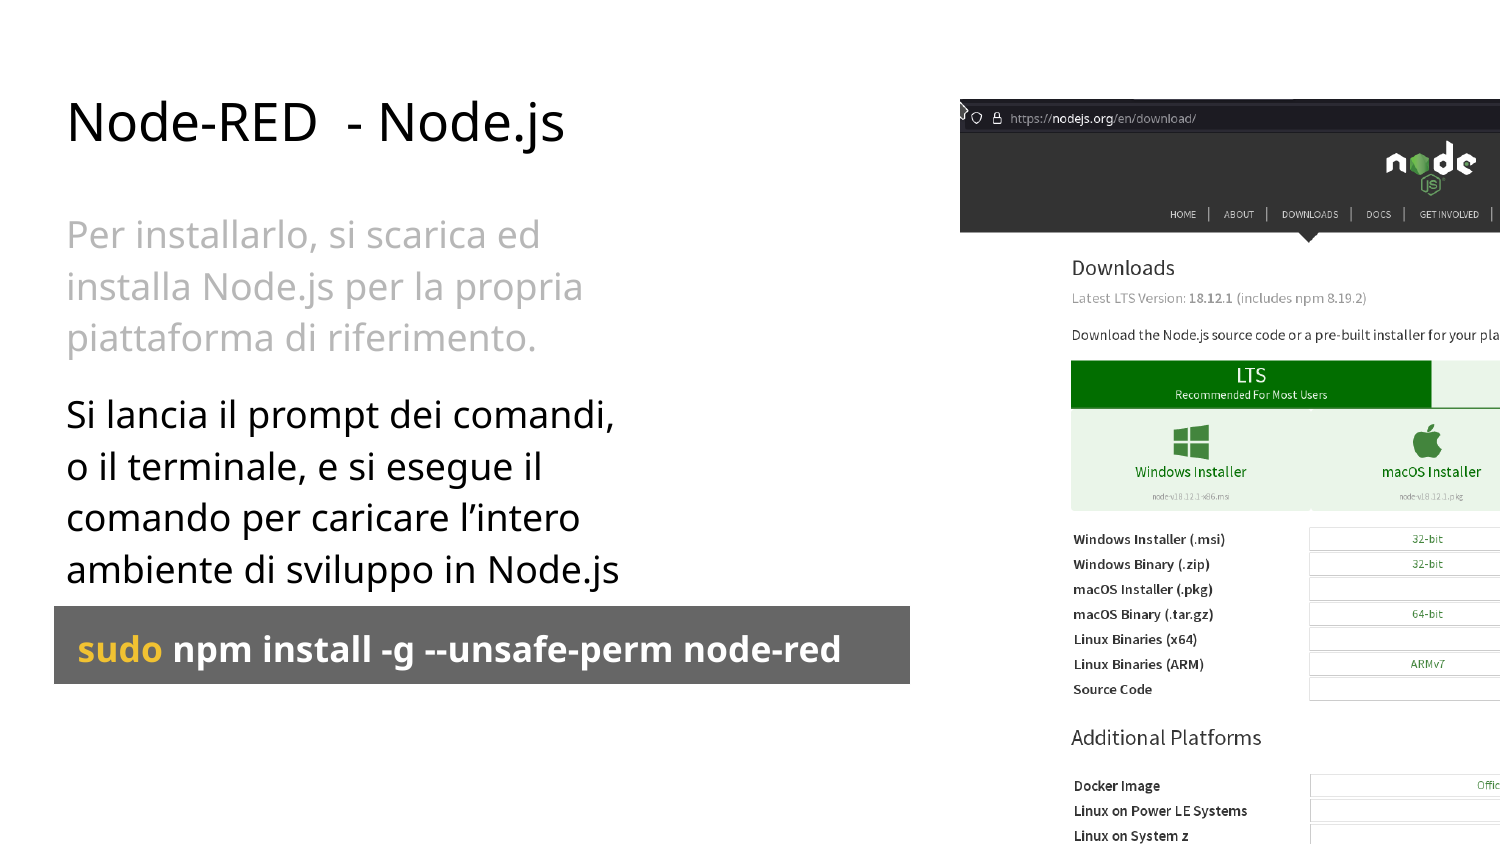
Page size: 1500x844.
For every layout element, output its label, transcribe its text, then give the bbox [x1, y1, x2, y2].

list Per installarlo, si scarica ed installa Node.js per la propria piattaforma di riferimento. Si lancia il prompt dei comandi, o il terminale, e si esegue il comando per caricare l’intero ambiente di sviluppo in Node.js [51, 189, 646, 750]
title Node-RED - Node.js [51, 72, 1449, 167]
picture [960, 99, 1500, 844]
text_box sudo npm install -g --unsafe-perm node-red [53, 605, 911, 685]
